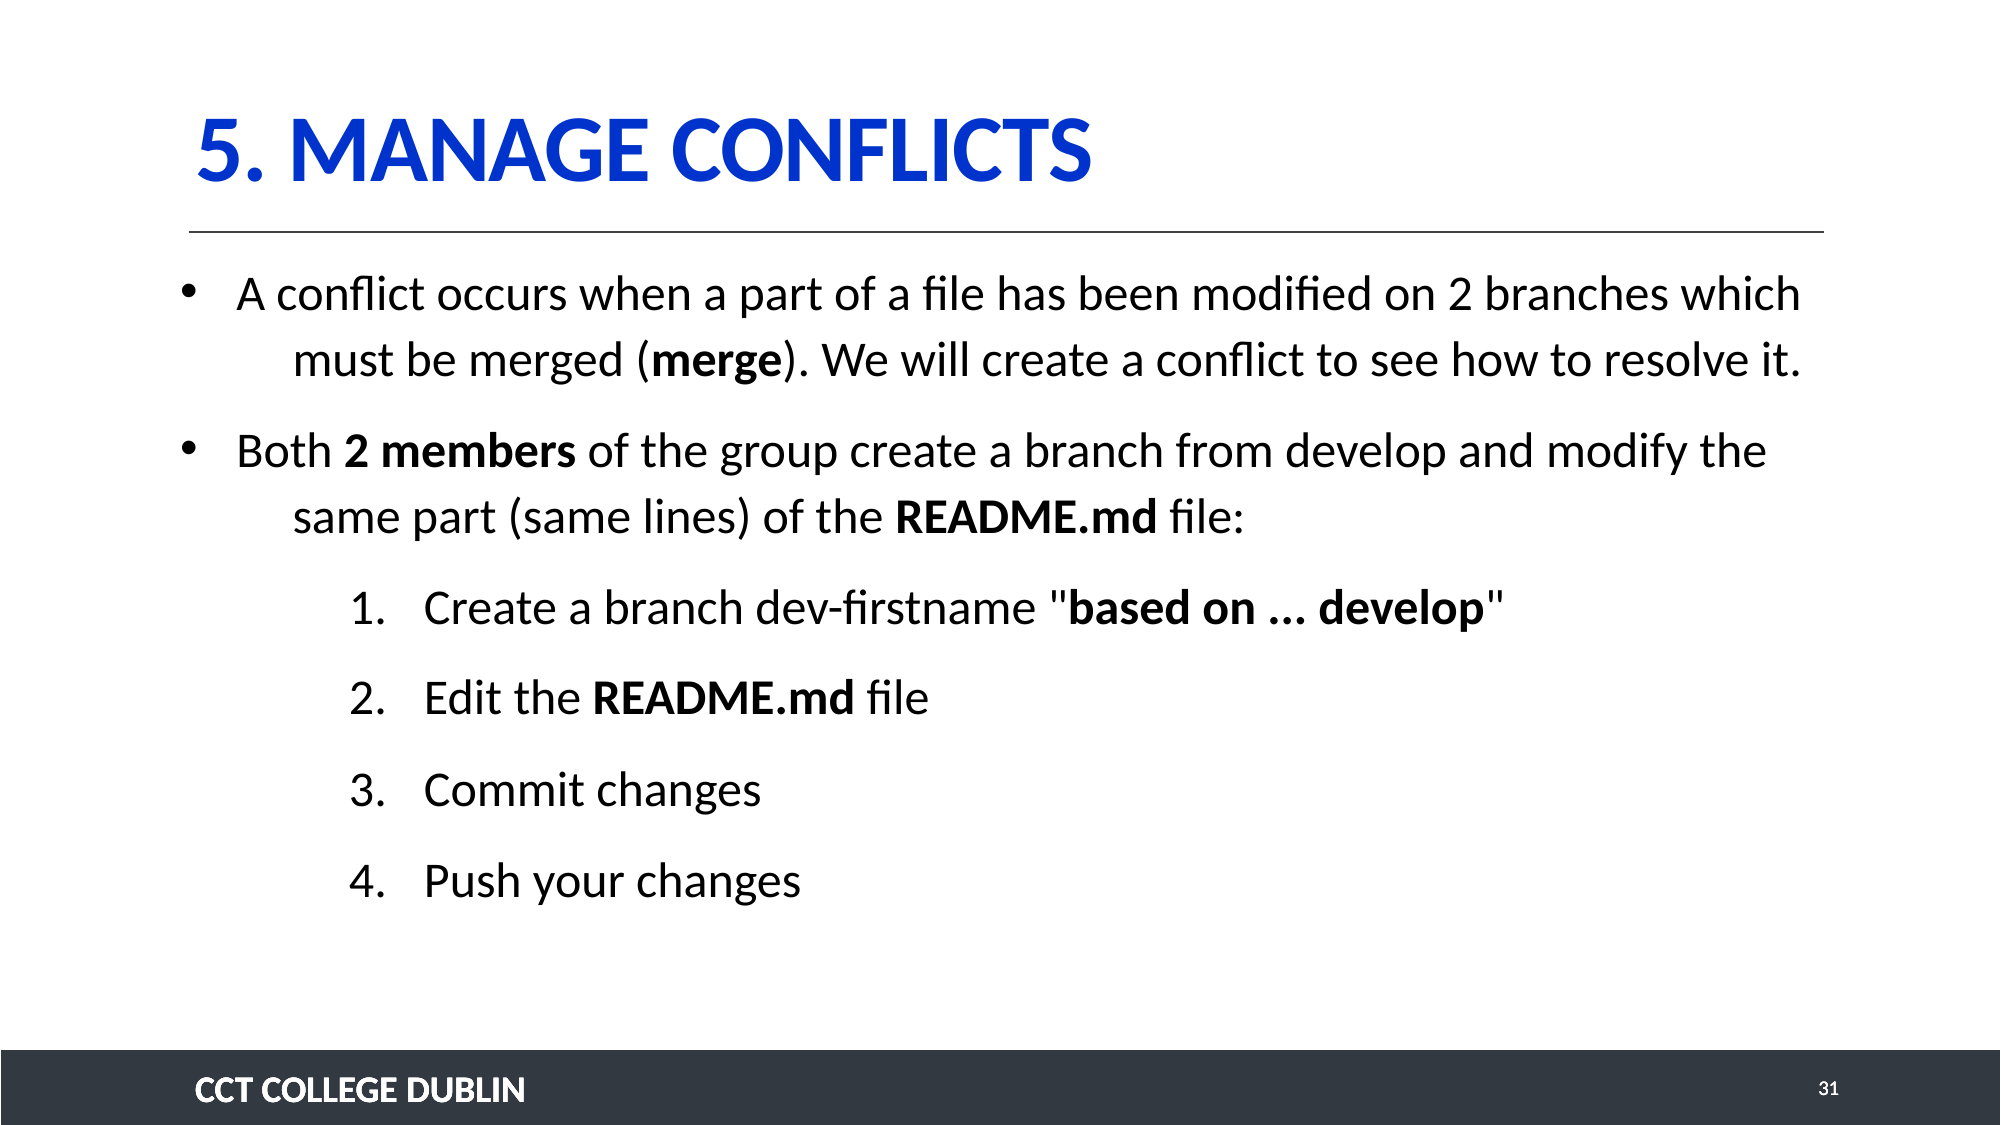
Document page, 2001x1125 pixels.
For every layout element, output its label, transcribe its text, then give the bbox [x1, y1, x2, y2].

list A conflict occurs when a part of a file has been modified on 2 branches which must be merged (merge). We will create a conflict to see how to resolve it. Both 2 members of the group create a branch from develop and modify the same part (same lines) of the README.md file: Create a branch dev-firstname "based on ... develop" Edit the README.md file Commit changes Push your changes [180, 246, 1831, 1043]
title 5. MANAGE CONFLICTS [180, 7, 1831, 211]
text_box CCT COLLEGE DUBLIN [180, 1057, 1299, 1118]
text_box [1803, 1057, 1932, 1118]
